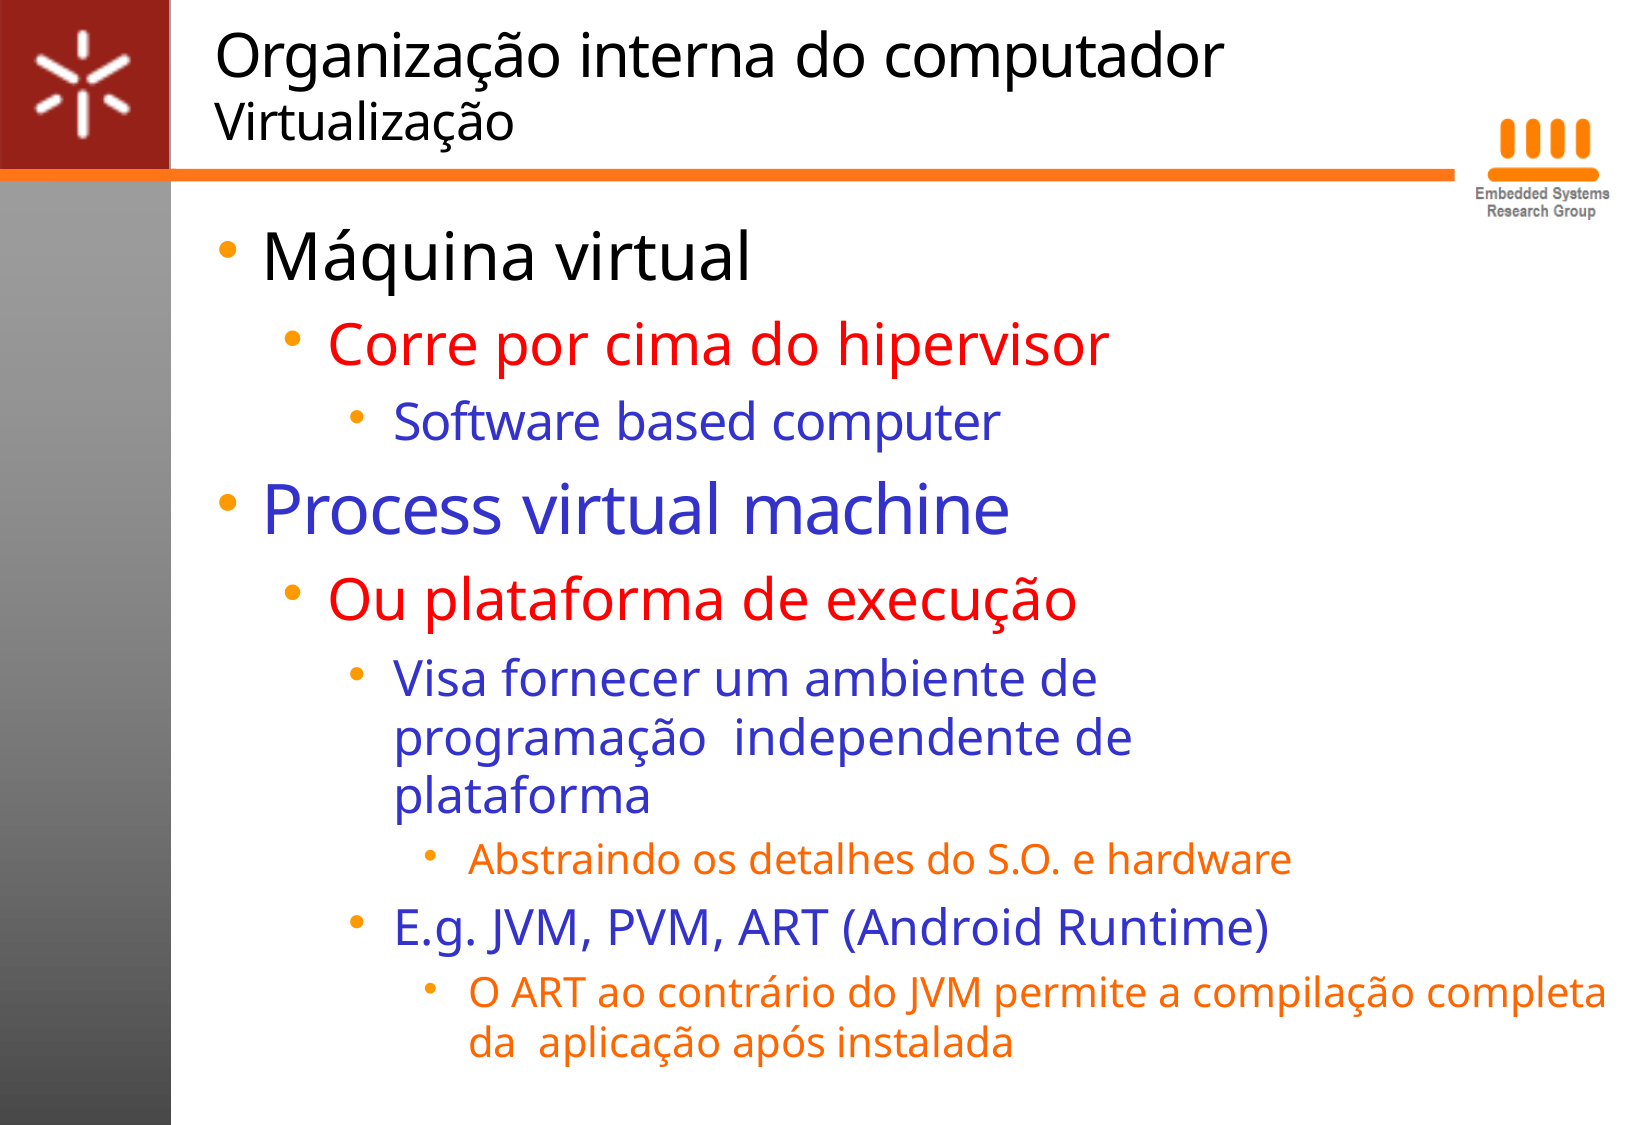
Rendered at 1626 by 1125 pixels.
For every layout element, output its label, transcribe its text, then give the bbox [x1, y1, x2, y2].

picture [0, 182, 171, 1125]
text_box Organização interna do computador Virtualização Máquina virtual Corre por cima do hipervisor Software based computer Process virtual machine Ou plataforma de execução Visa fornecer um ambiente de programação independente de plataforma Abstraindo os detalhes do S.O. e hardware E.g. JVM, PVM, ART (Android Runtime) O ART ao contrário do JVM permite a compilação completa da aplicação após instalada [212, 16, 1612, 1067]
picture [0, 0, 171, 169]
